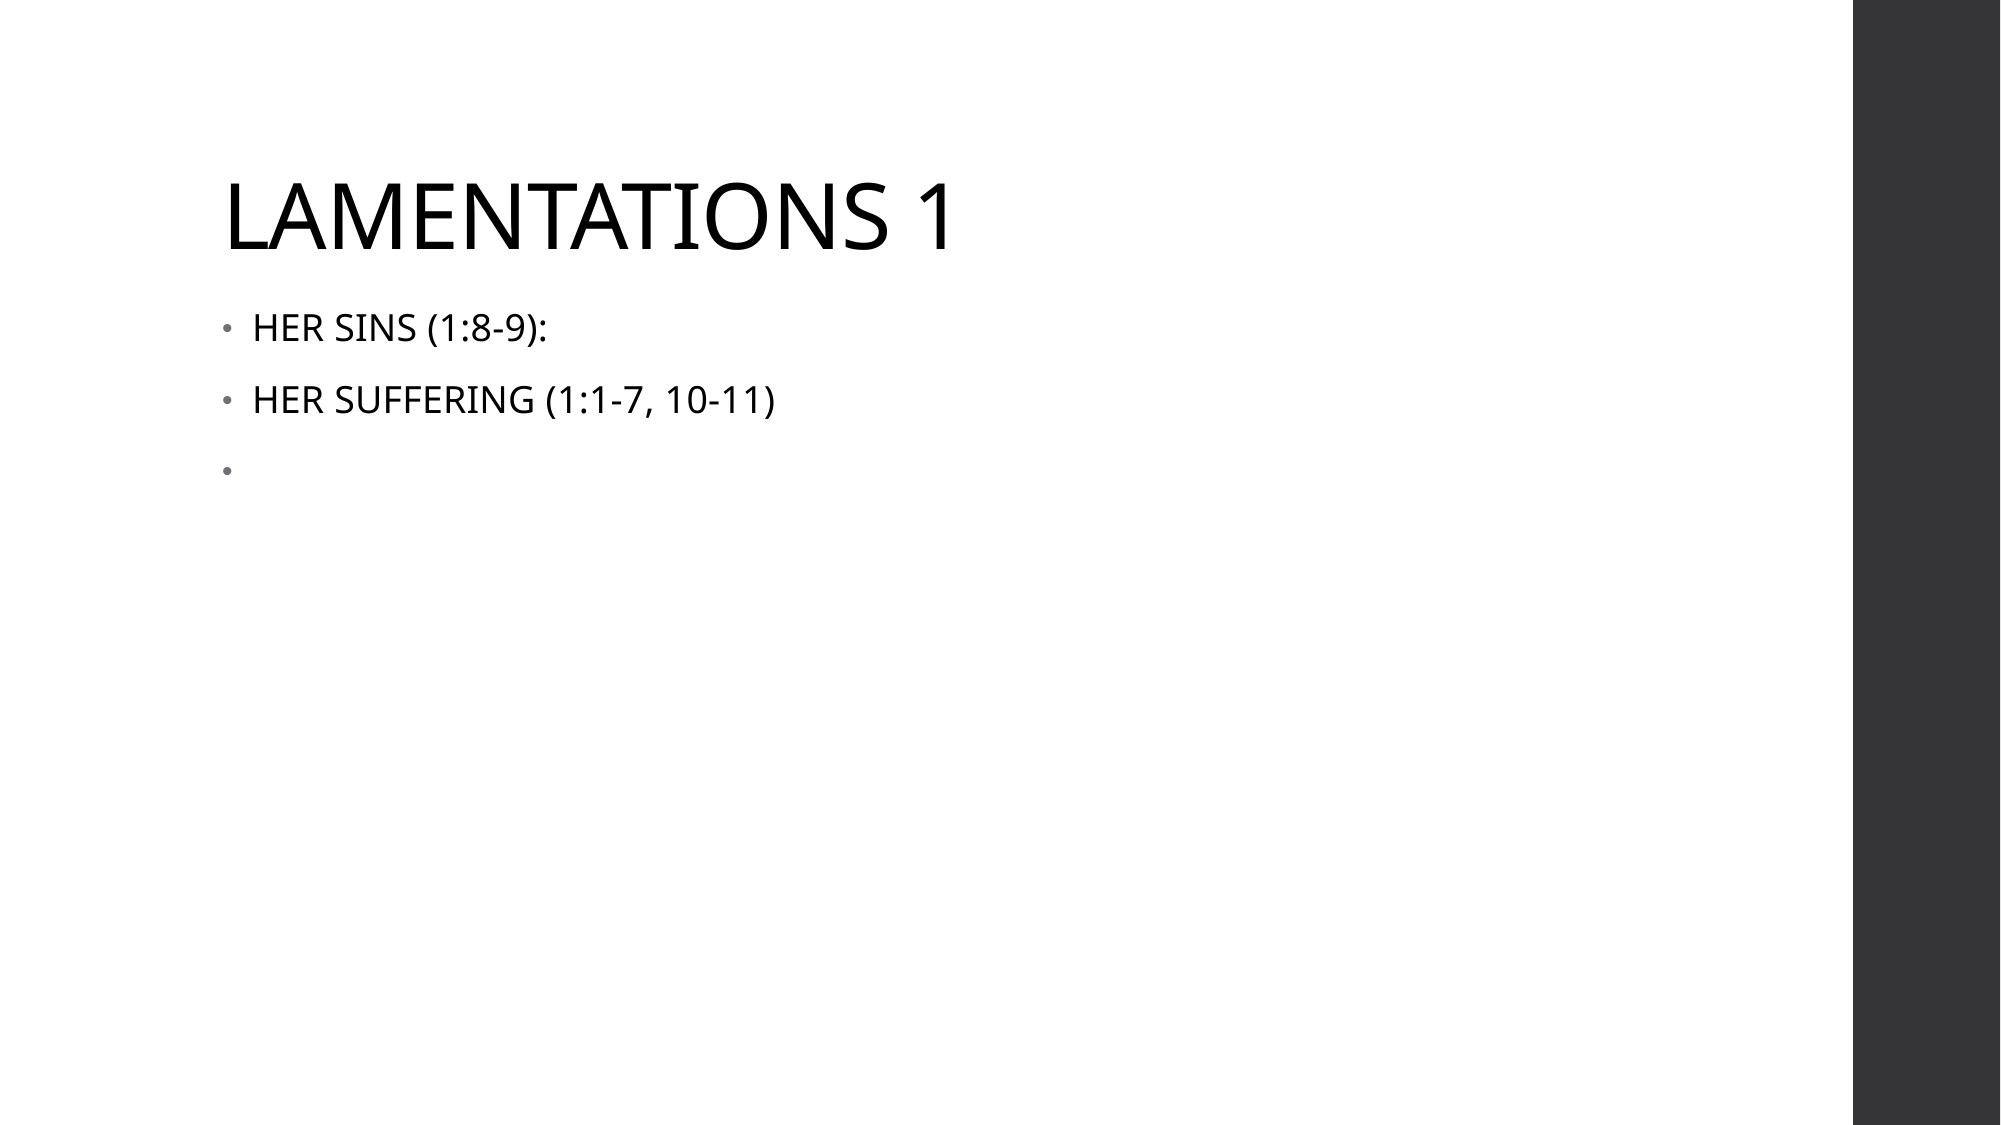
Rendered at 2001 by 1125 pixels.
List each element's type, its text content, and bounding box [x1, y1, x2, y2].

title LAMENTATIONS 1 [206, 60, 1797, 278]
list HER SINS (1:8-9): HER SUFFERING (1:1-7, 10-11) [206, 299, 1617, 1014]
